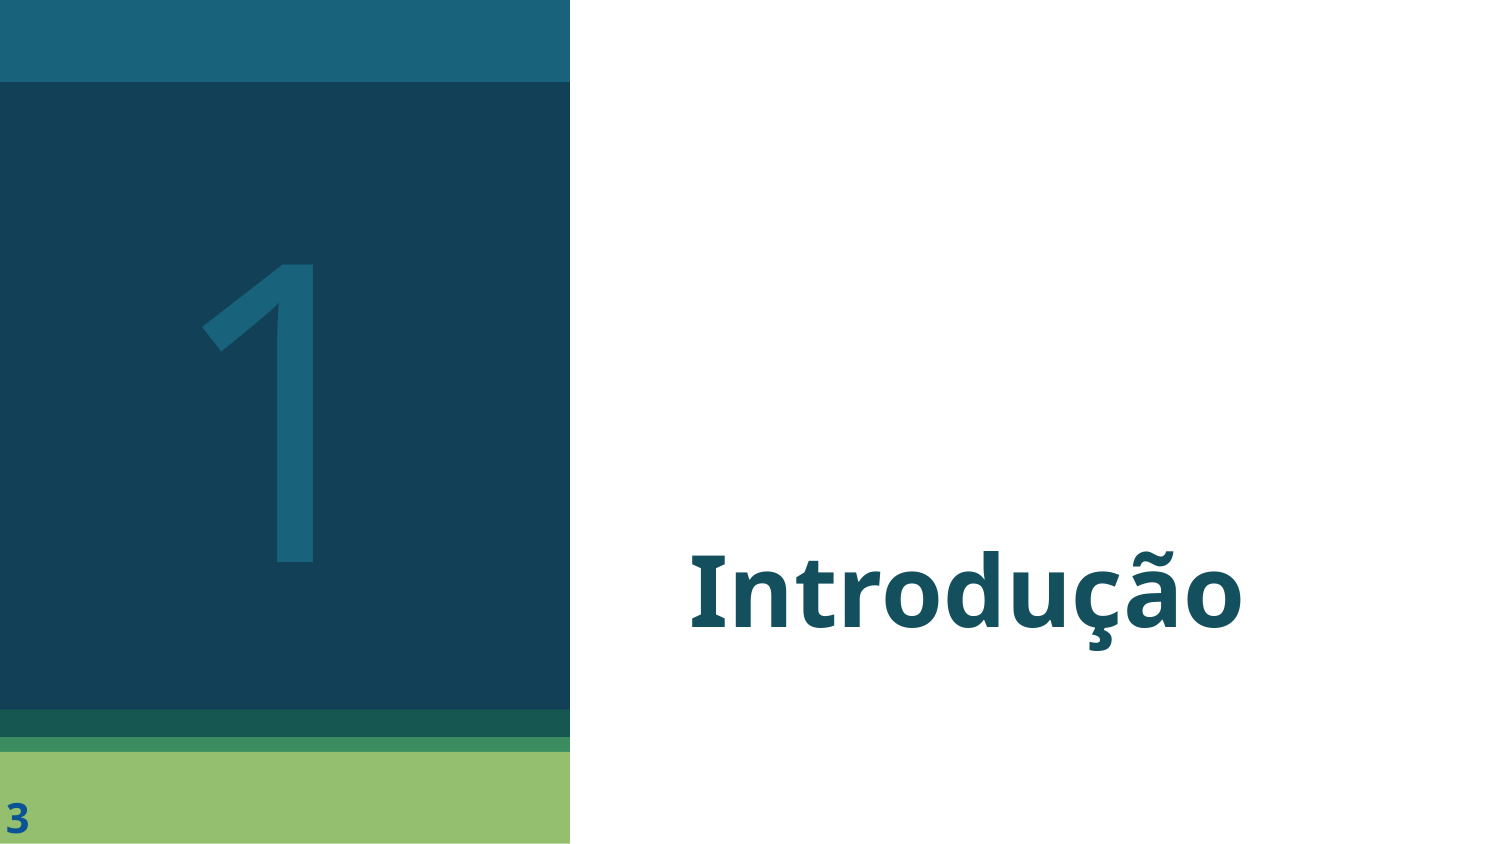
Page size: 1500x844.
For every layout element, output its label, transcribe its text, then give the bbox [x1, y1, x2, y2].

title Introdução [674, 472, 1414, 663]
slide_number <number> [0, 785, 59, 844]
text_box 1 [0, 82, 570, 709]
